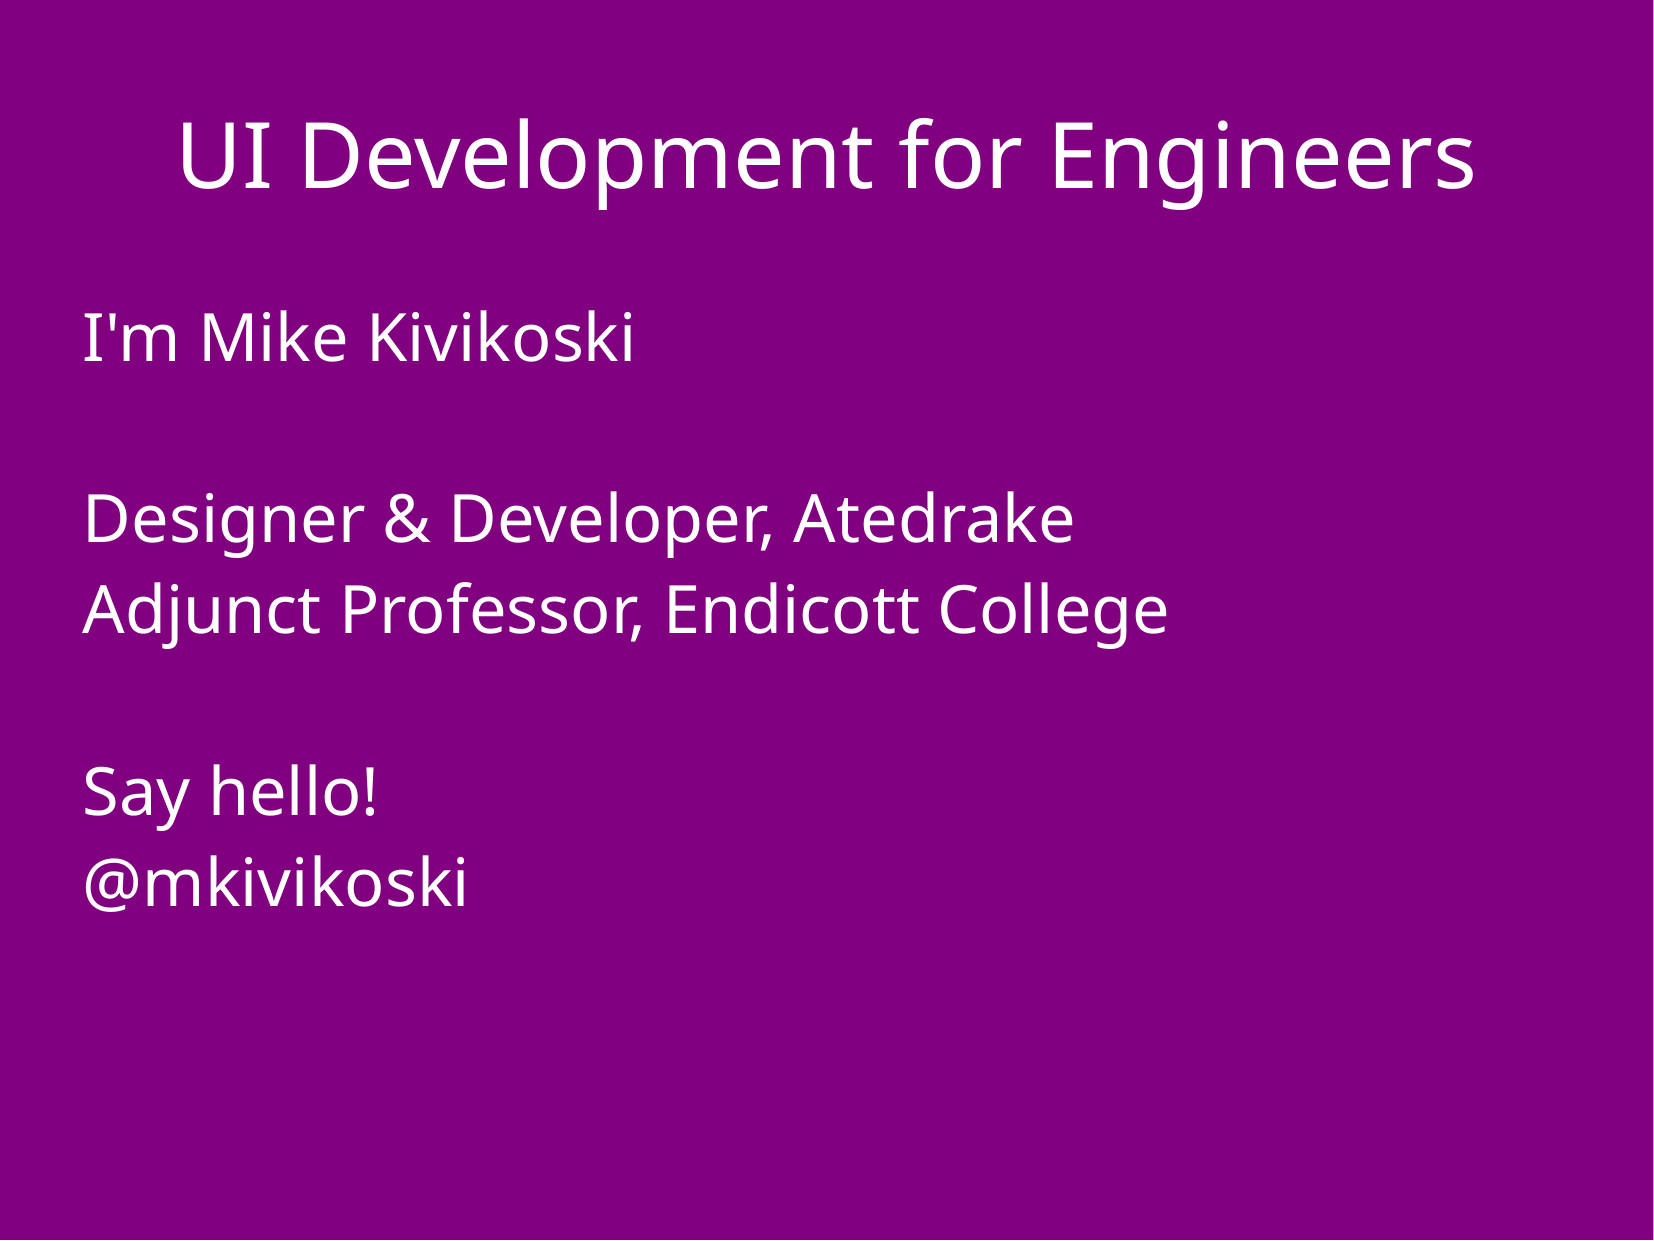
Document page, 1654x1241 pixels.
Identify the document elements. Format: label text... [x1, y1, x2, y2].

subtitle I'm Mike Kivikoski Designer & Developer, Atedrake Adjunct Professor, Endicott College Say hello! @mkivikoski [82, 290, 1571, 1109]
title UI Development for Engineers [82, 56, 1571, 250]
